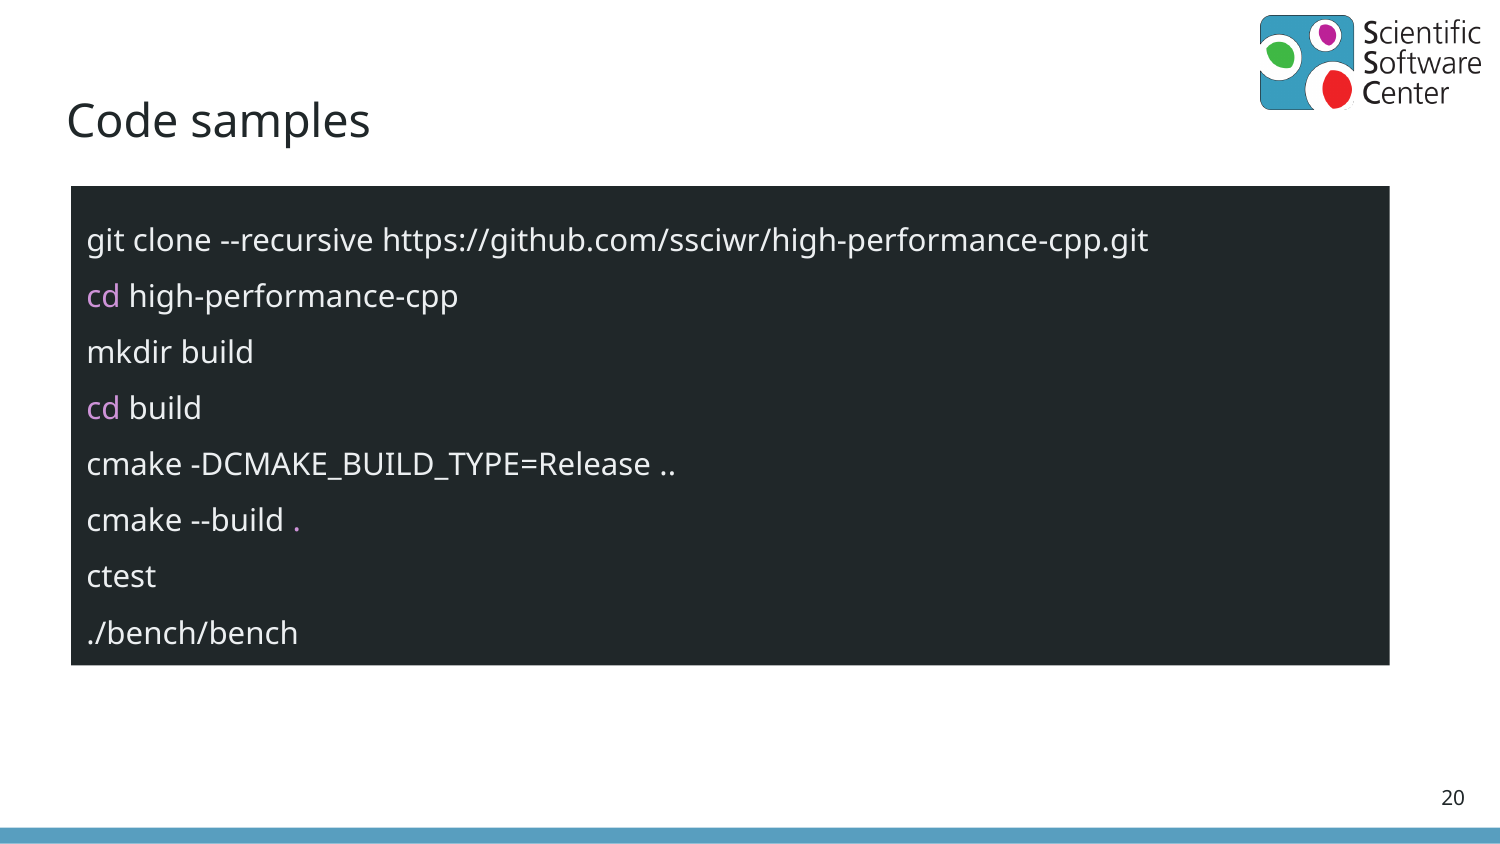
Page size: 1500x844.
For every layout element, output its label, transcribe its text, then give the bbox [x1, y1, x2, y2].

slide_number <number> [1389, 764, 1480, 830]
text_box git clone --recursive https://github.com/ssciwr/high-performance-cpp.git cd high-performance-cpp mkdir build cd build cmake -DCMAKE_BUILD_TYPE=Release .. cmake --build . ctest ./bench/bench [71, 186, 1390, 666]
title Code samples [51, 72, 1449, 167]
picture [1260, 15, 1481, 110]
